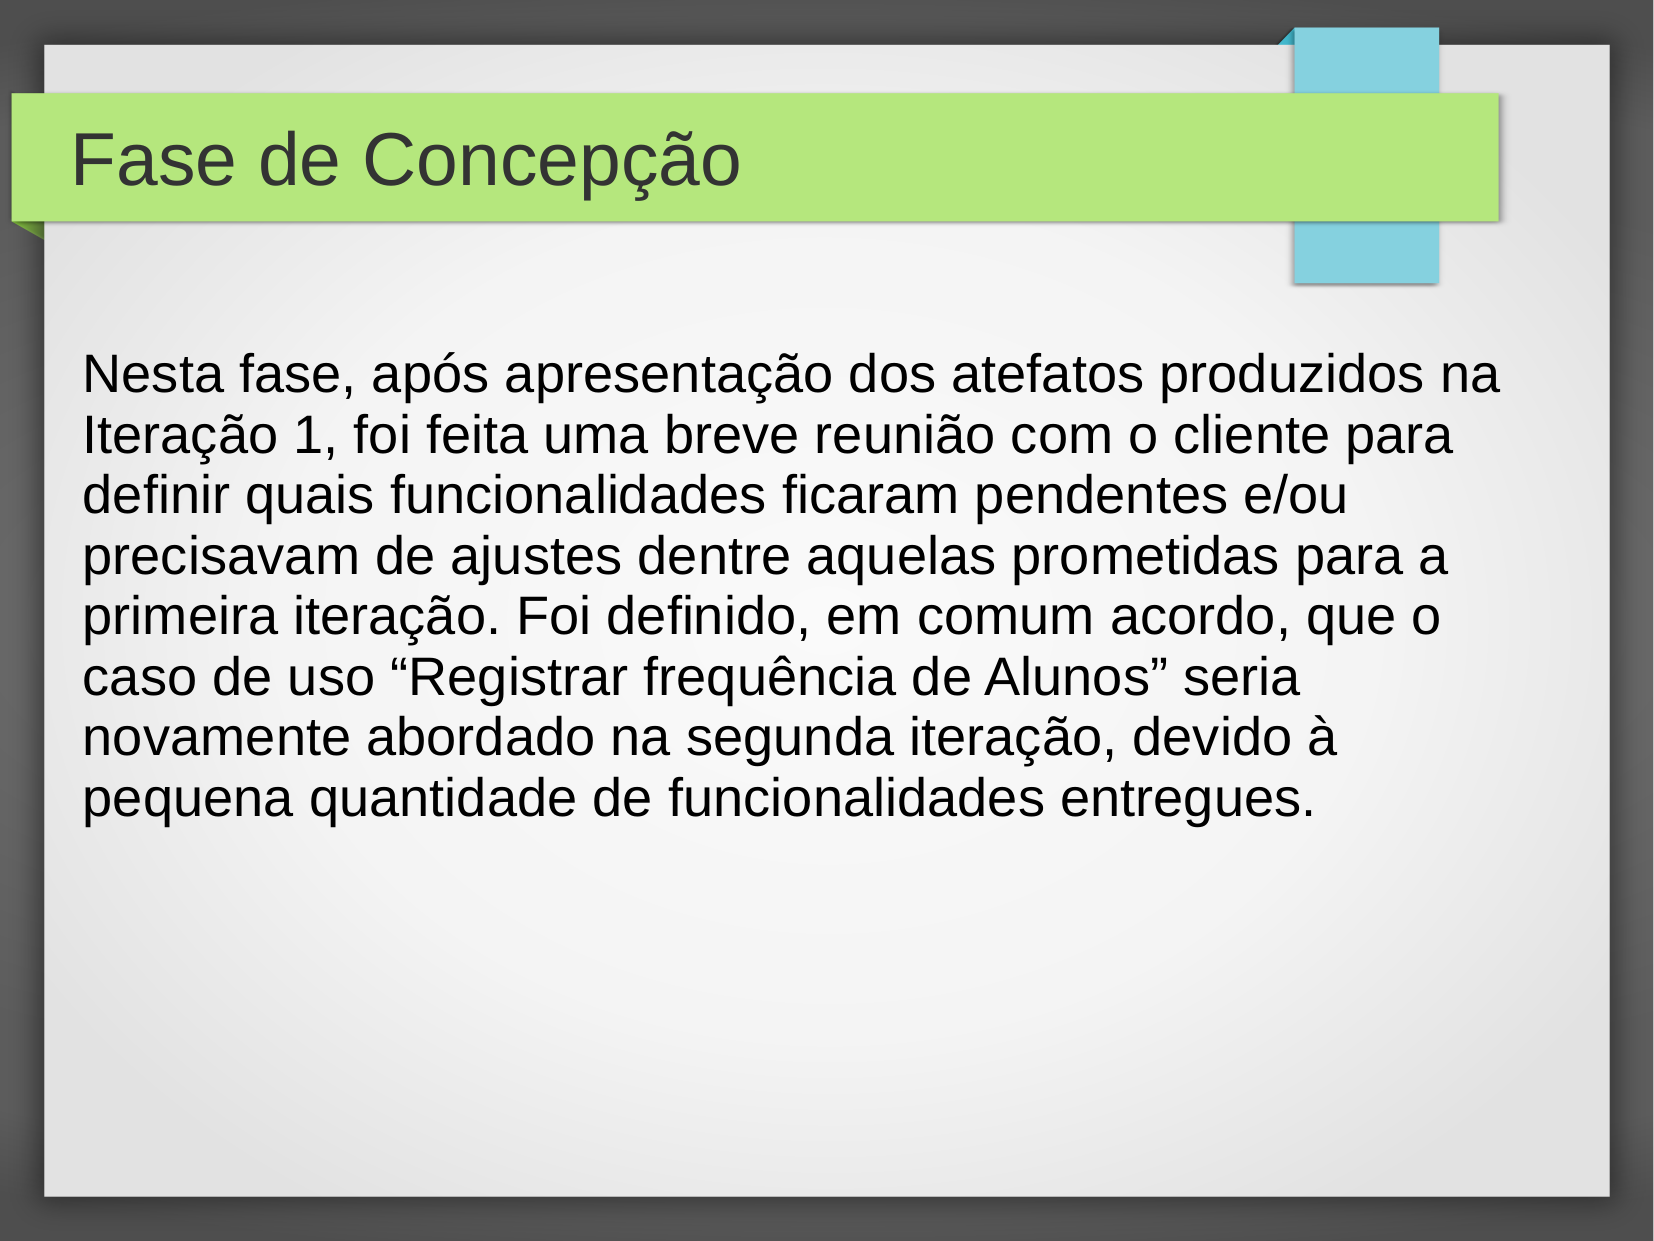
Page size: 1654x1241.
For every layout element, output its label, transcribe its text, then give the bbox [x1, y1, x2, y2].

list Nesta fase, após apresentação dos atefatos produzidos na Iteração 1, foi feita uma breve reunião com o cliente para definir quais funcionalidades ficaram pendentes e/ou precisavam de ajustes dentre aquelas prometidas para a primeira iteração. Foi definido, em comum acordo, que o caso de uso “Registrar frequência de Alunos” seria novamente abordado na segunda iteração, devido à pequena quantidade de funcionalidades entregues. [82, 343, 1538, 1063]
picture [0, 0, 1654, 1241]
title Fase de Concepção [70, 106, 1229, 213]
